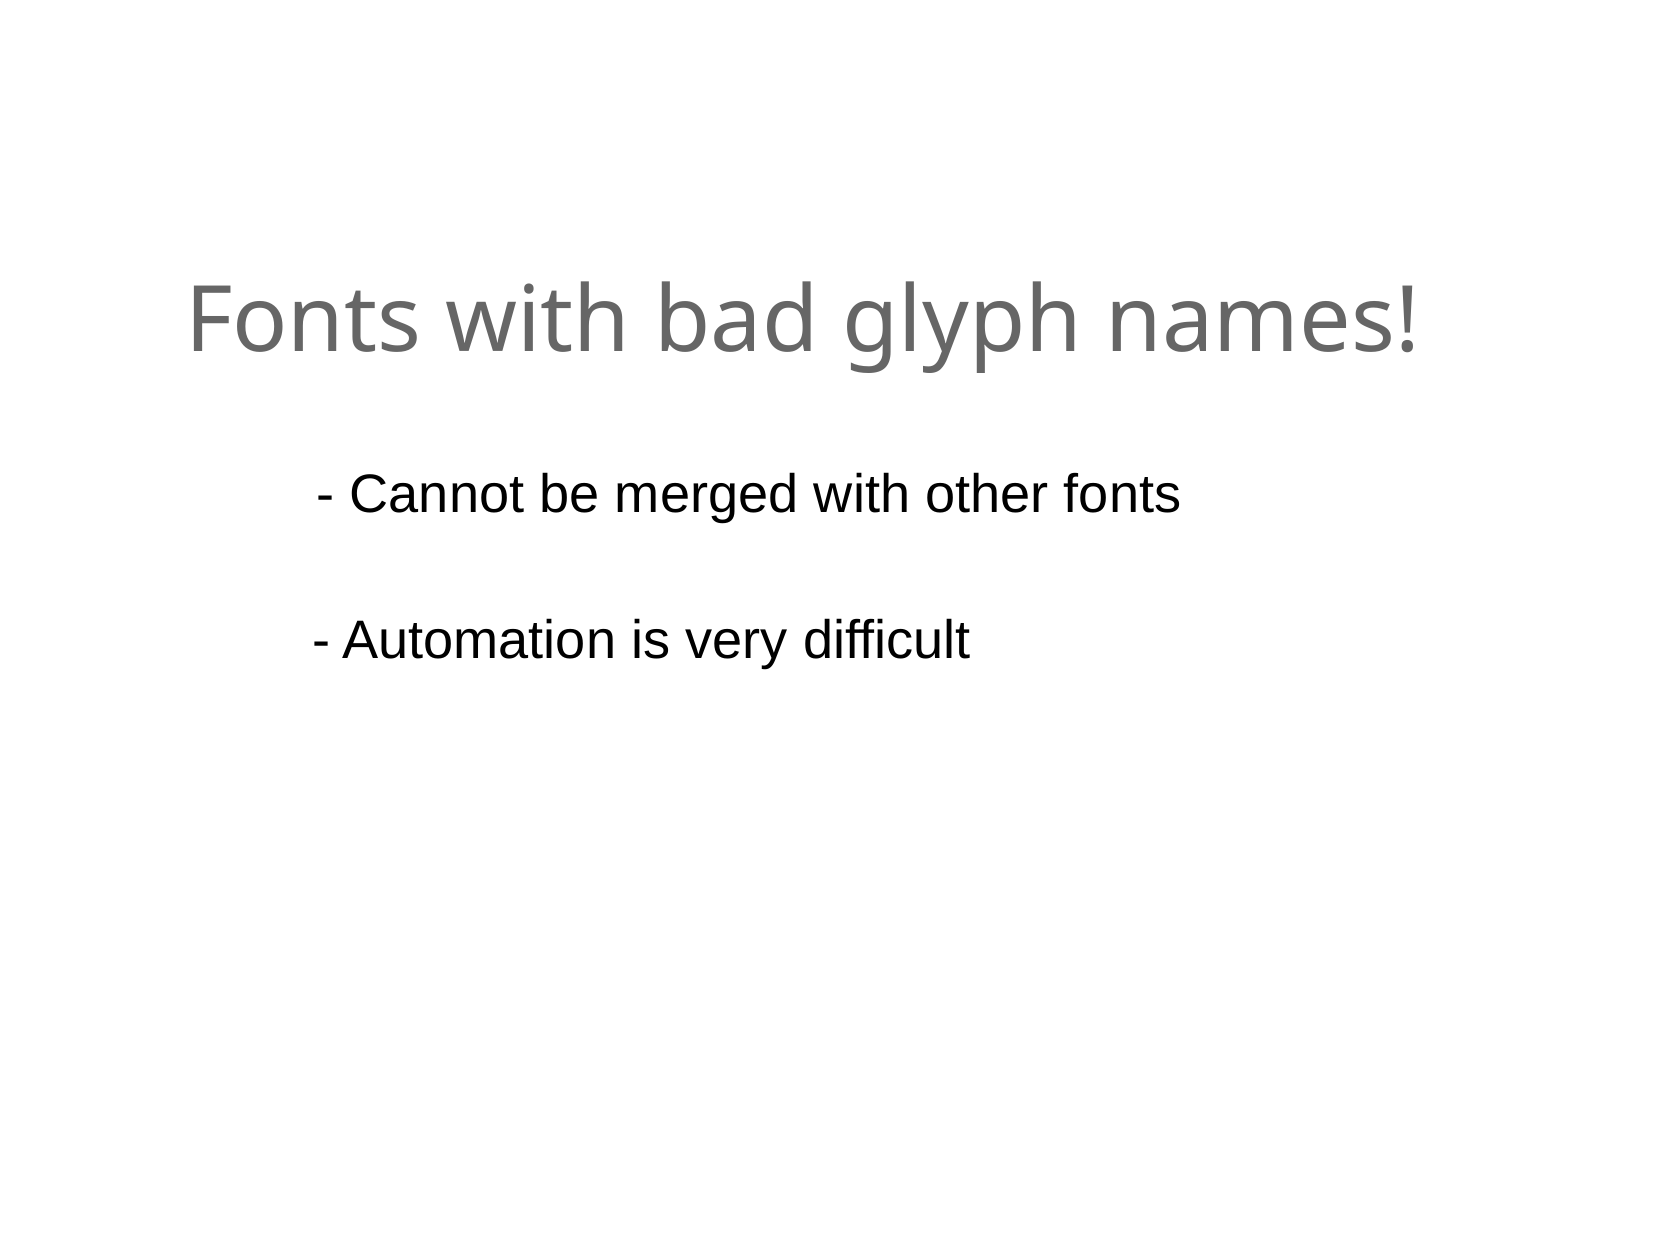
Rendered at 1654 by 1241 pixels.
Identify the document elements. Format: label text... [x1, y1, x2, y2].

text_box - Cannot be merged with other fonts [301, 456, 1198, 532]
title Fonts with bad glyph names! [59, 212, 1548, 420]
text_box - Automation is very difficult [297, 602, 987, 678]
